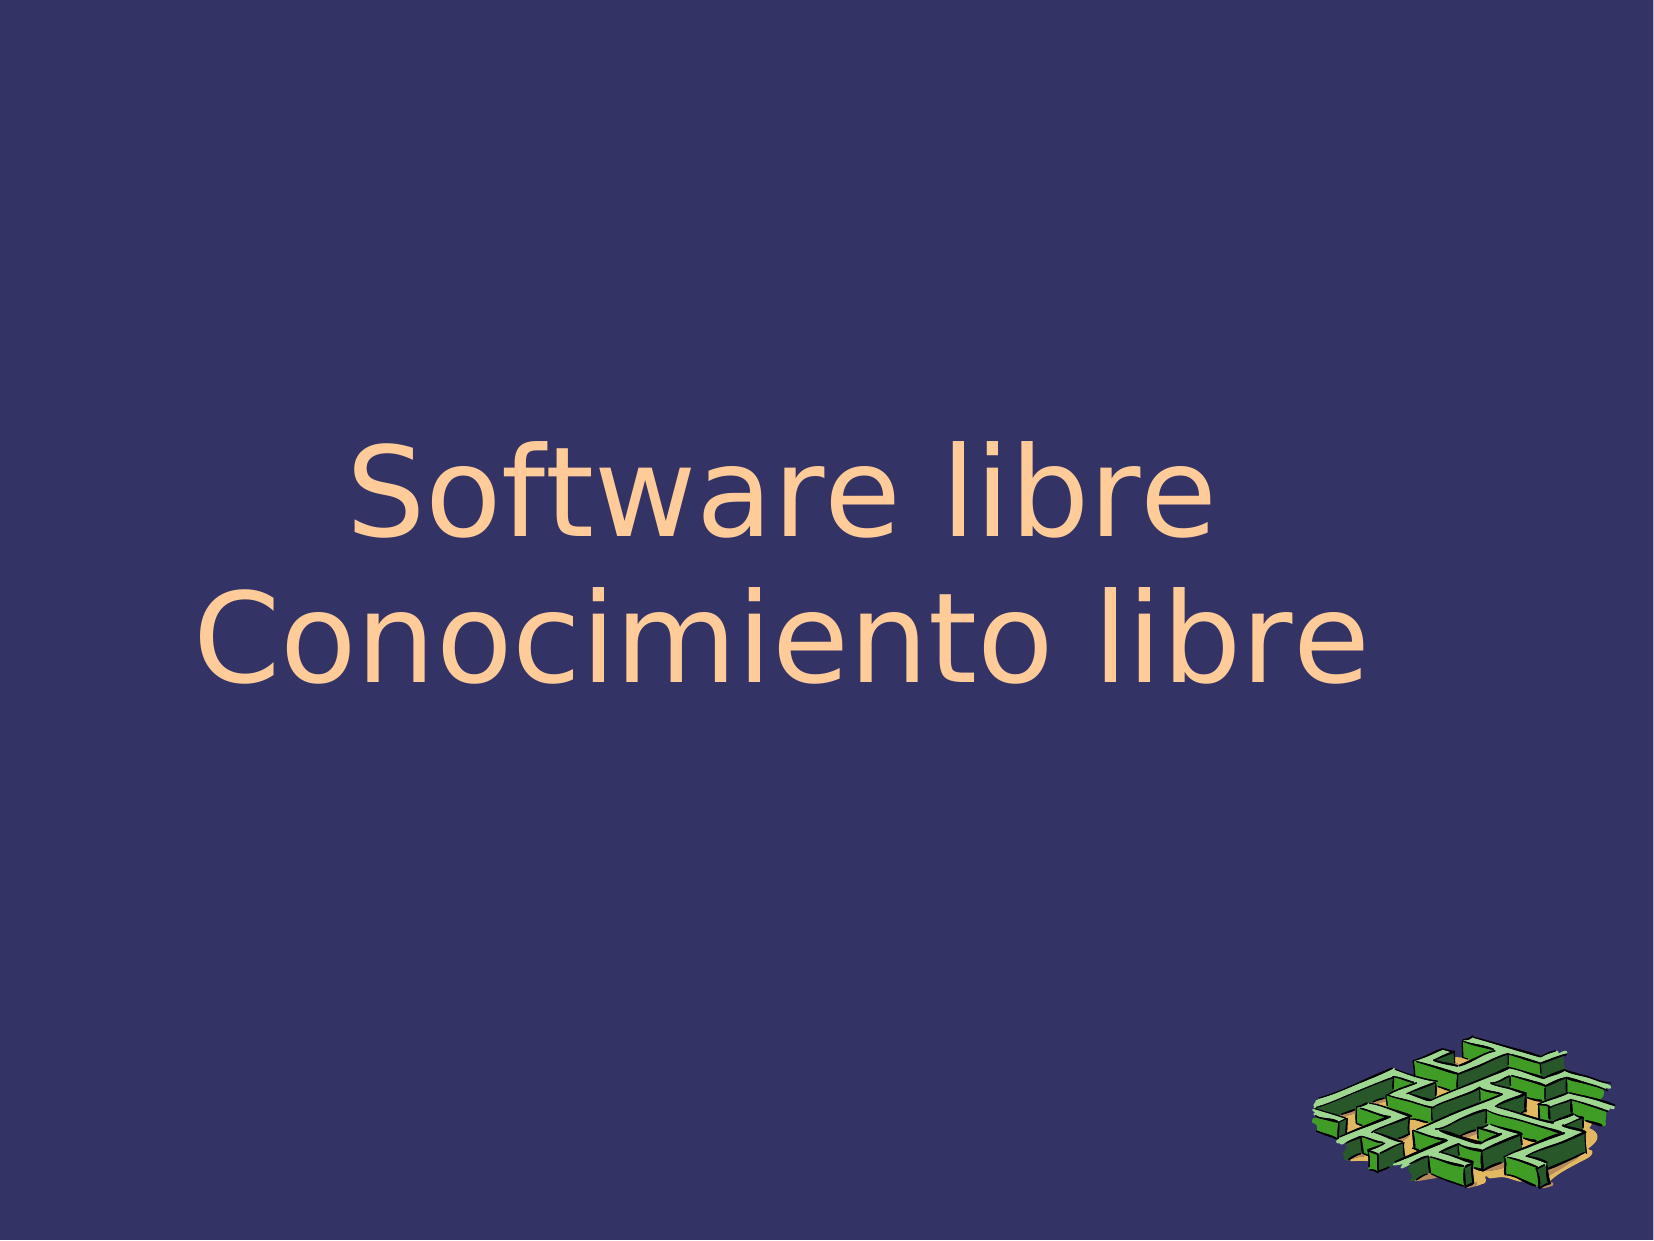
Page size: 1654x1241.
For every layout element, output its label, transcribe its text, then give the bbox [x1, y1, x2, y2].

text_box Software libre Conocimiento libre [177, 413, 1388, 720]
